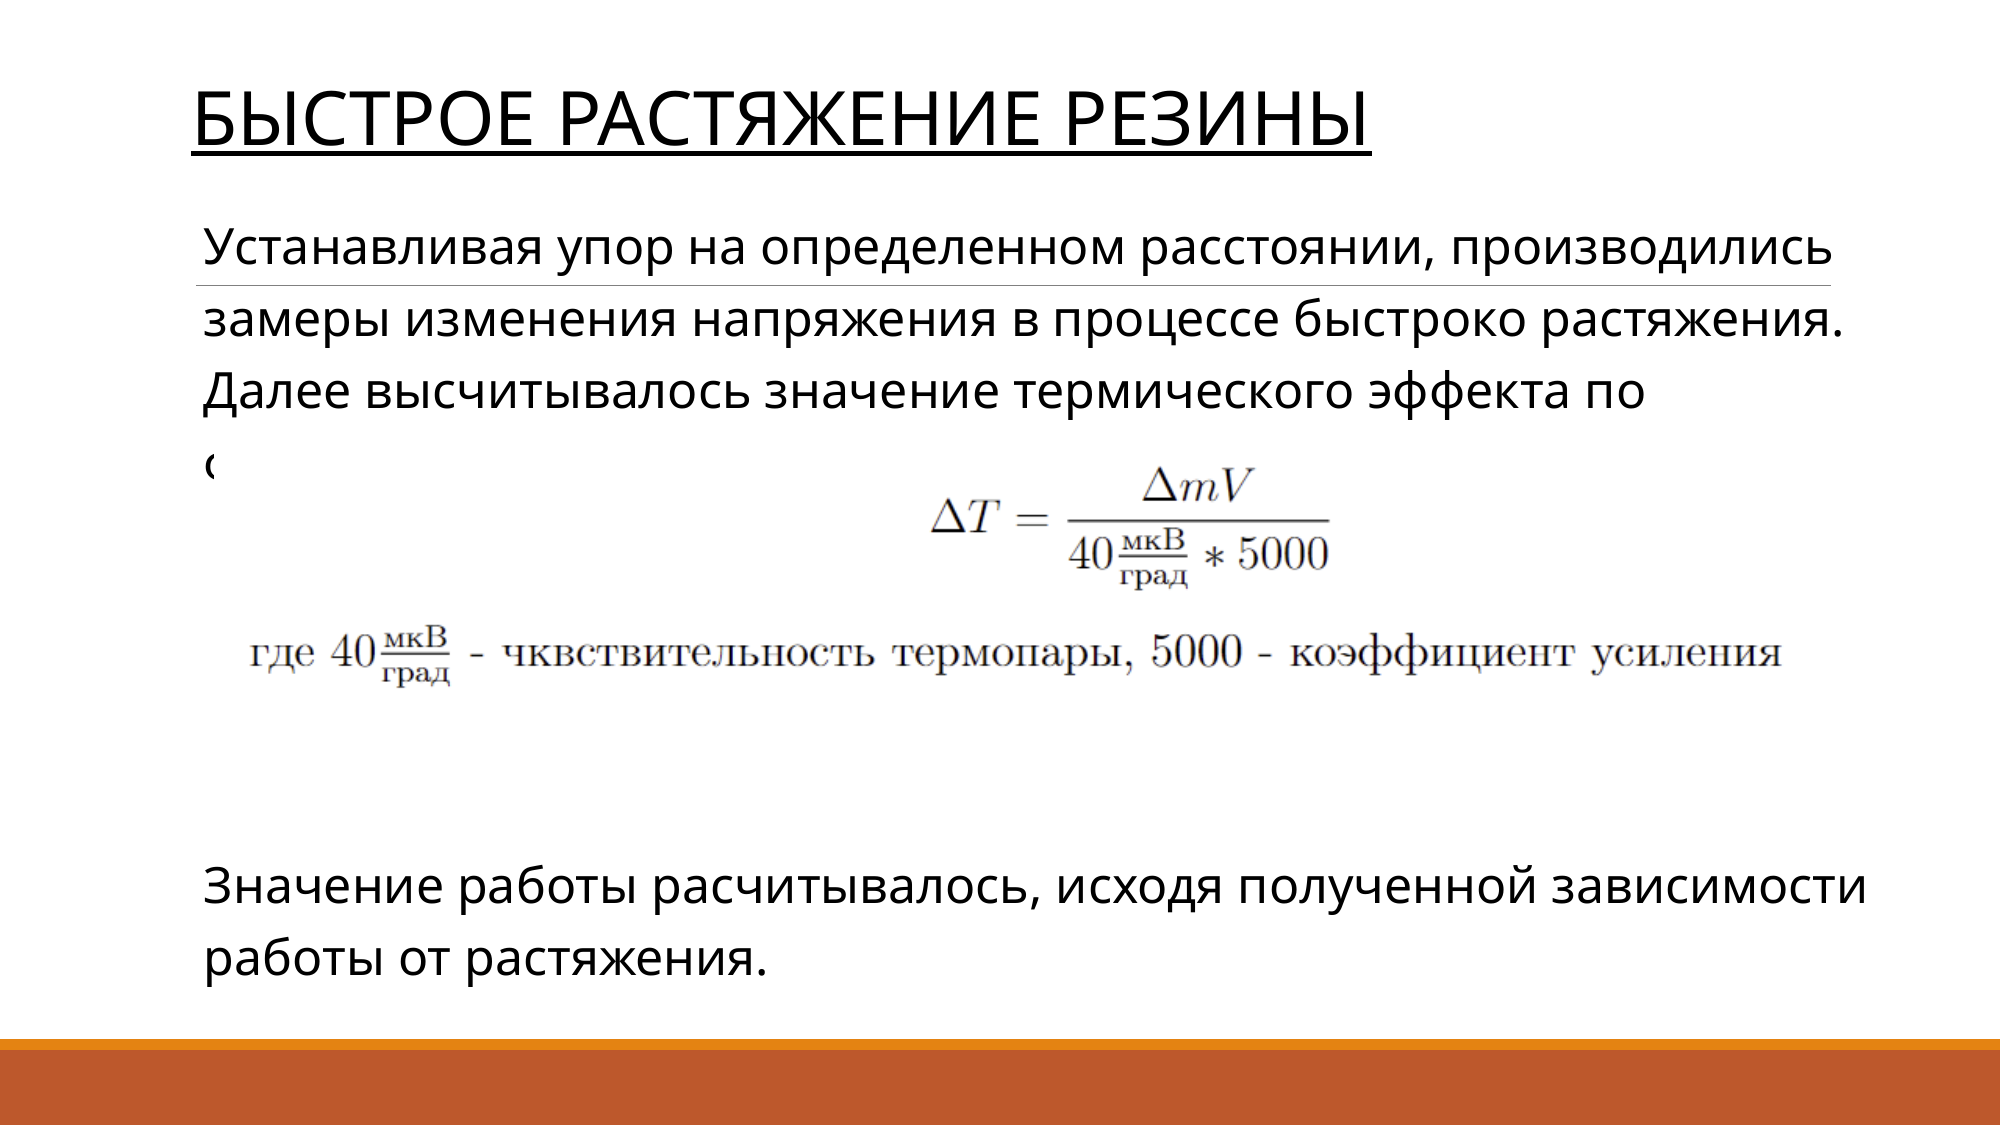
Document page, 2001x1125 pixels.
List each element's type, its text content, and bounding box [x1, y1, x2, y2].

title Быстрое растяжение резины [176, 0, 1802, 194]
picture [214, 435, 1796, 696]
list Устанавливая упор на определенном расстоянии, производились замеры изменения напряжения в процессе быстроко растяжения. Далее высчитывалось значение термического эффекта по формуле: Значение работы расчитывалось, исходя полученной зависимости работы от растяжения. [118, 194, 1890, 1022]
